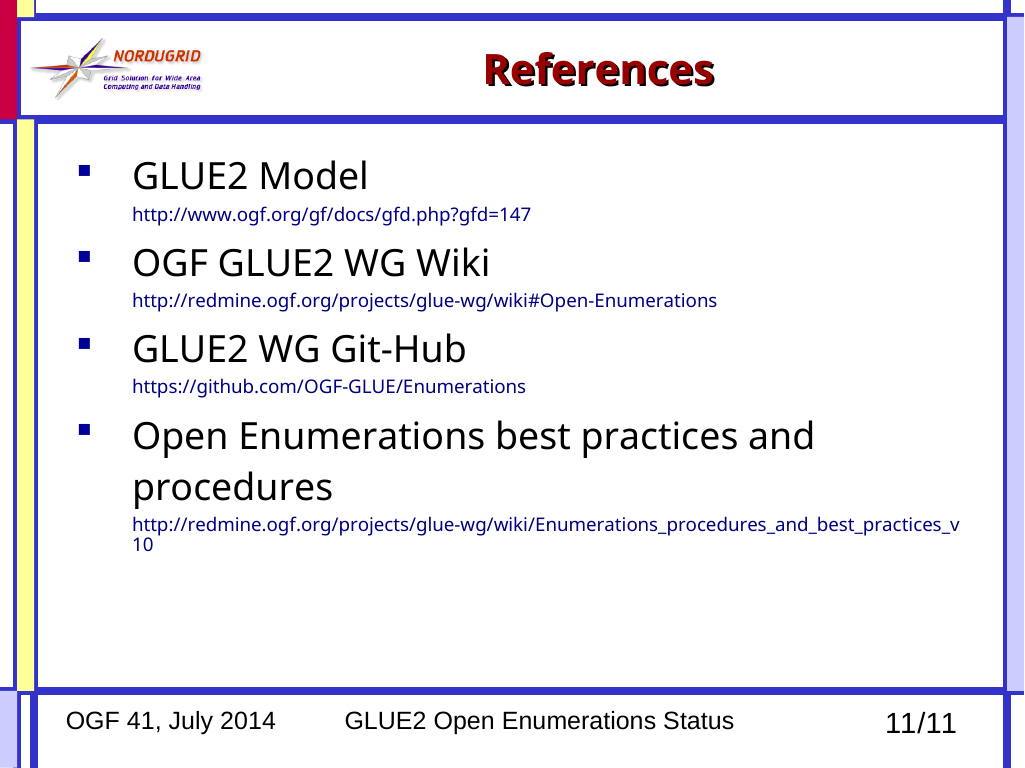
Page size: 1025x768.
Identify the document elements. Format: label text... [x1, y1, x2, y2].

list GLUE2 Model http://www.ogf.org/gf/docs/gfd.php?gfd=147 OGF GLUE2 WG Wiki http://redmine.ogf.org/projects/glue-wg/wiki#Open-Enumerations GLUE2 WG Git-Hub https://github.com/OGF-GLUE/Enumerations Open Enumerations best practices and procedures http://redmine.ogf.org/projects/glue-wg/wiki/Enumerations_procedures_and_best_practices_v10 [37, 150, 960, 642]
picture [27, 34, 205, 101]
title References [221, 11, 975, 125]
